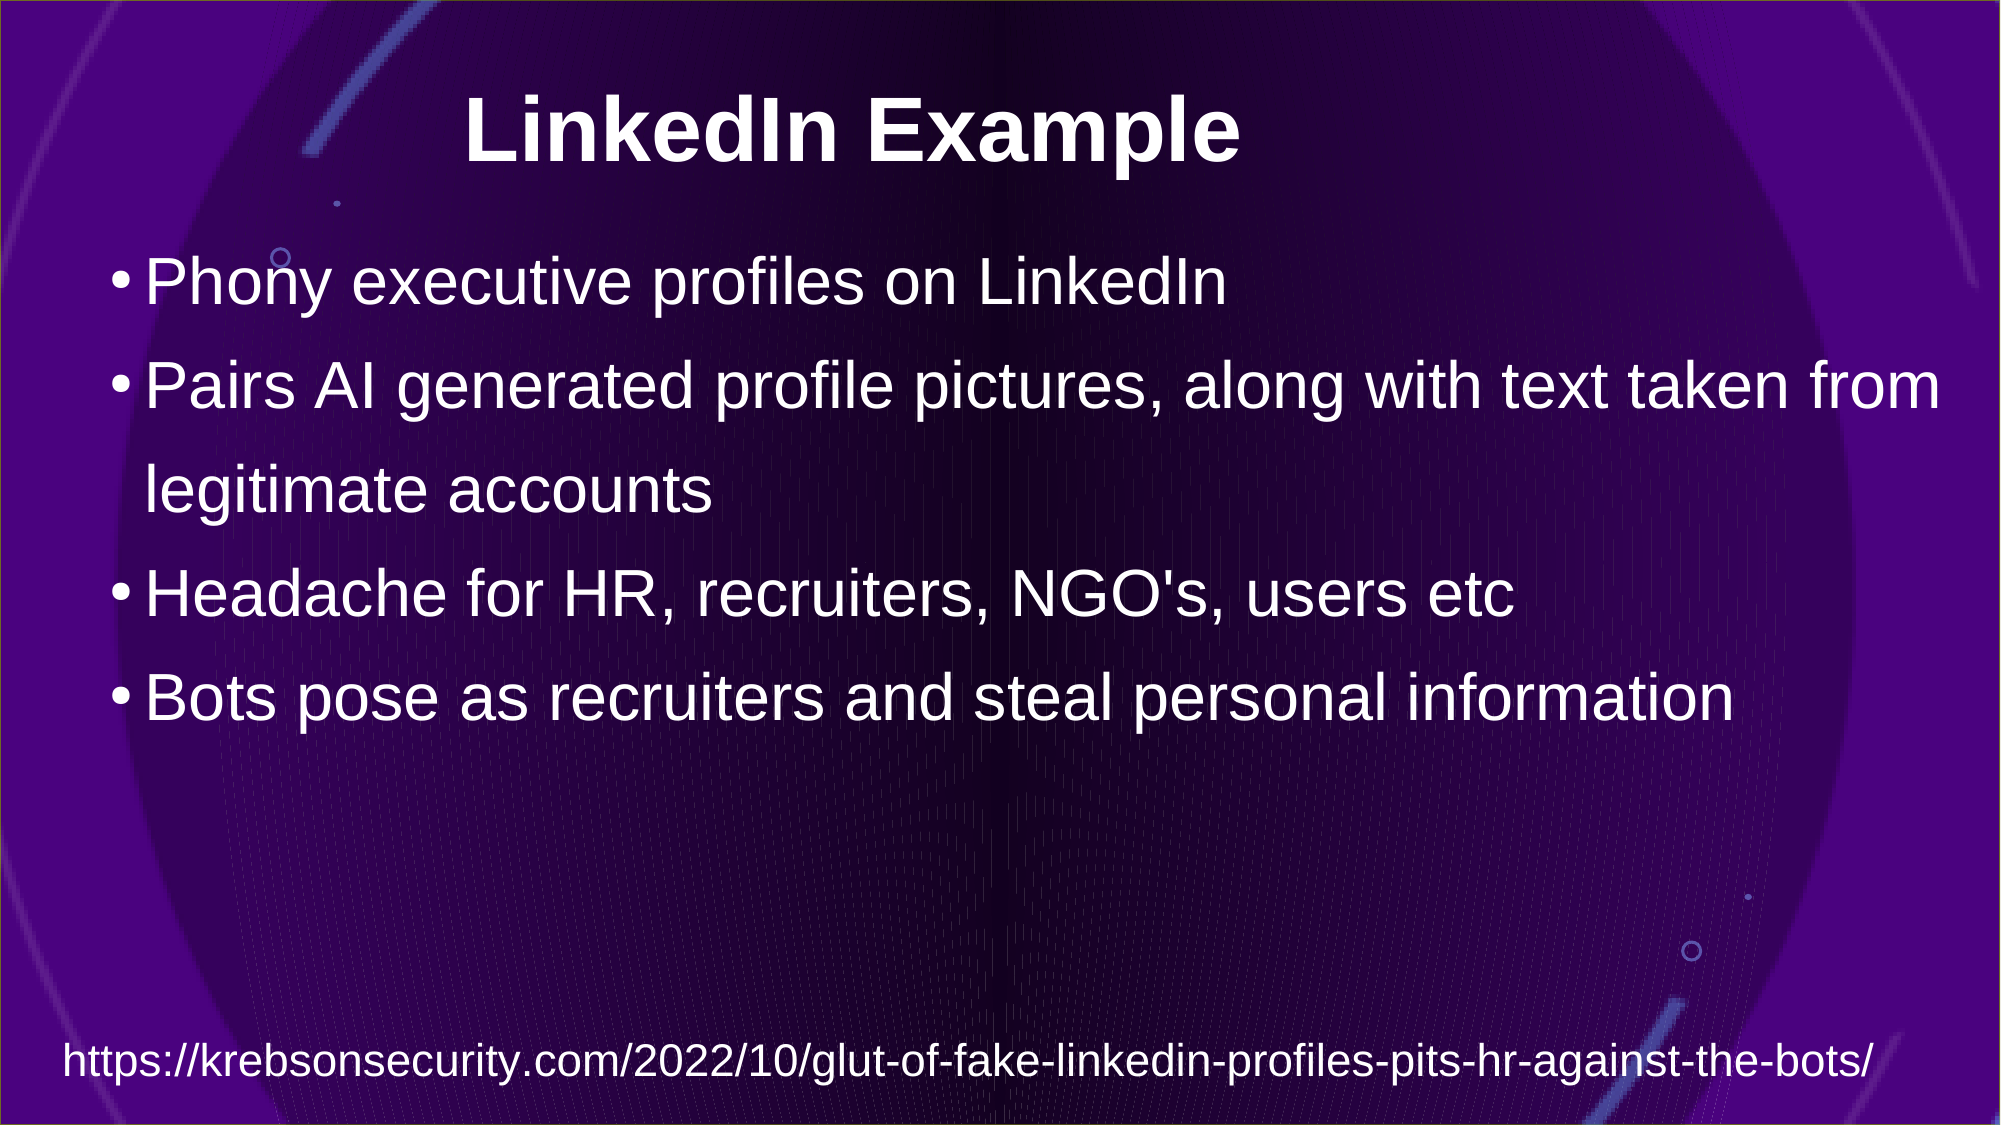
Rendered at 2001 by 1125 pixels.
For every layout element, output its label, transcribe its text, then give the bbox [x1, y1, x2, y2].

text_box https://krebsonsecurity.com/2022/10/glut-of-fake-linkedin-profiles-pits-hr-against-the-bots/ [11, 1027, 2000, 1125]
text_box LinkedIn Example [401, 70, 1306, 189]
text_box Phony executive profiles on LinkedIn Pairs AI generated profile pictures, along with text taken from legitimate accounts Headache for HR, recruiters, NGO's, users etc Bots pose as recruiters and steal personal information [94, 236, 2000, 743]
picture [0, 0, 2000, 1125]
